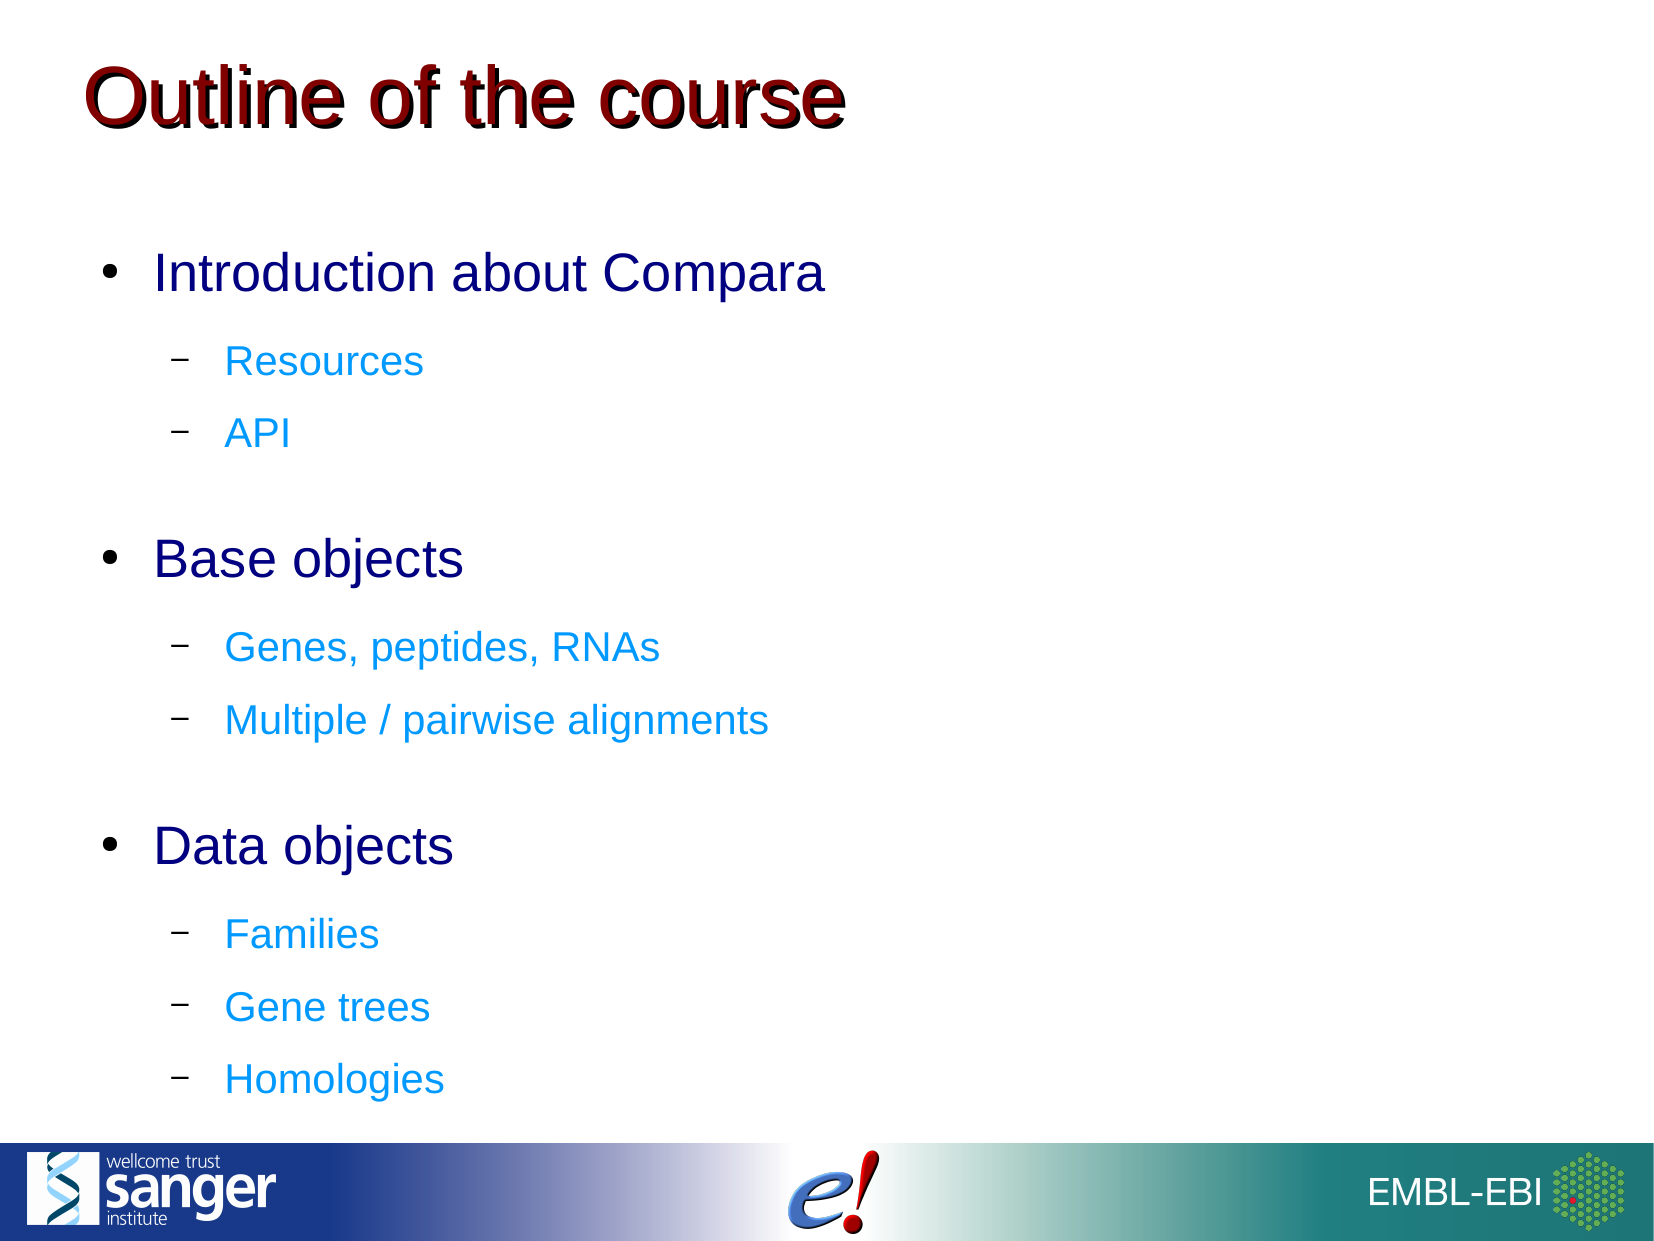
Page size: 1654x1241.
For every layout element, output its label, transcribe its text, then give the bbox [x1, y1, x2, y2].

list Introduction about Compara Resources API Base objects Genes, peptides, RNAs Multiple / pairwise alignments Data objects Families Gene trees Homologies [82, 242, 1524, 1099]
title Outline of the course [82, 49, 1571, 257]
picture [0, 1143, 1654, 1241]
